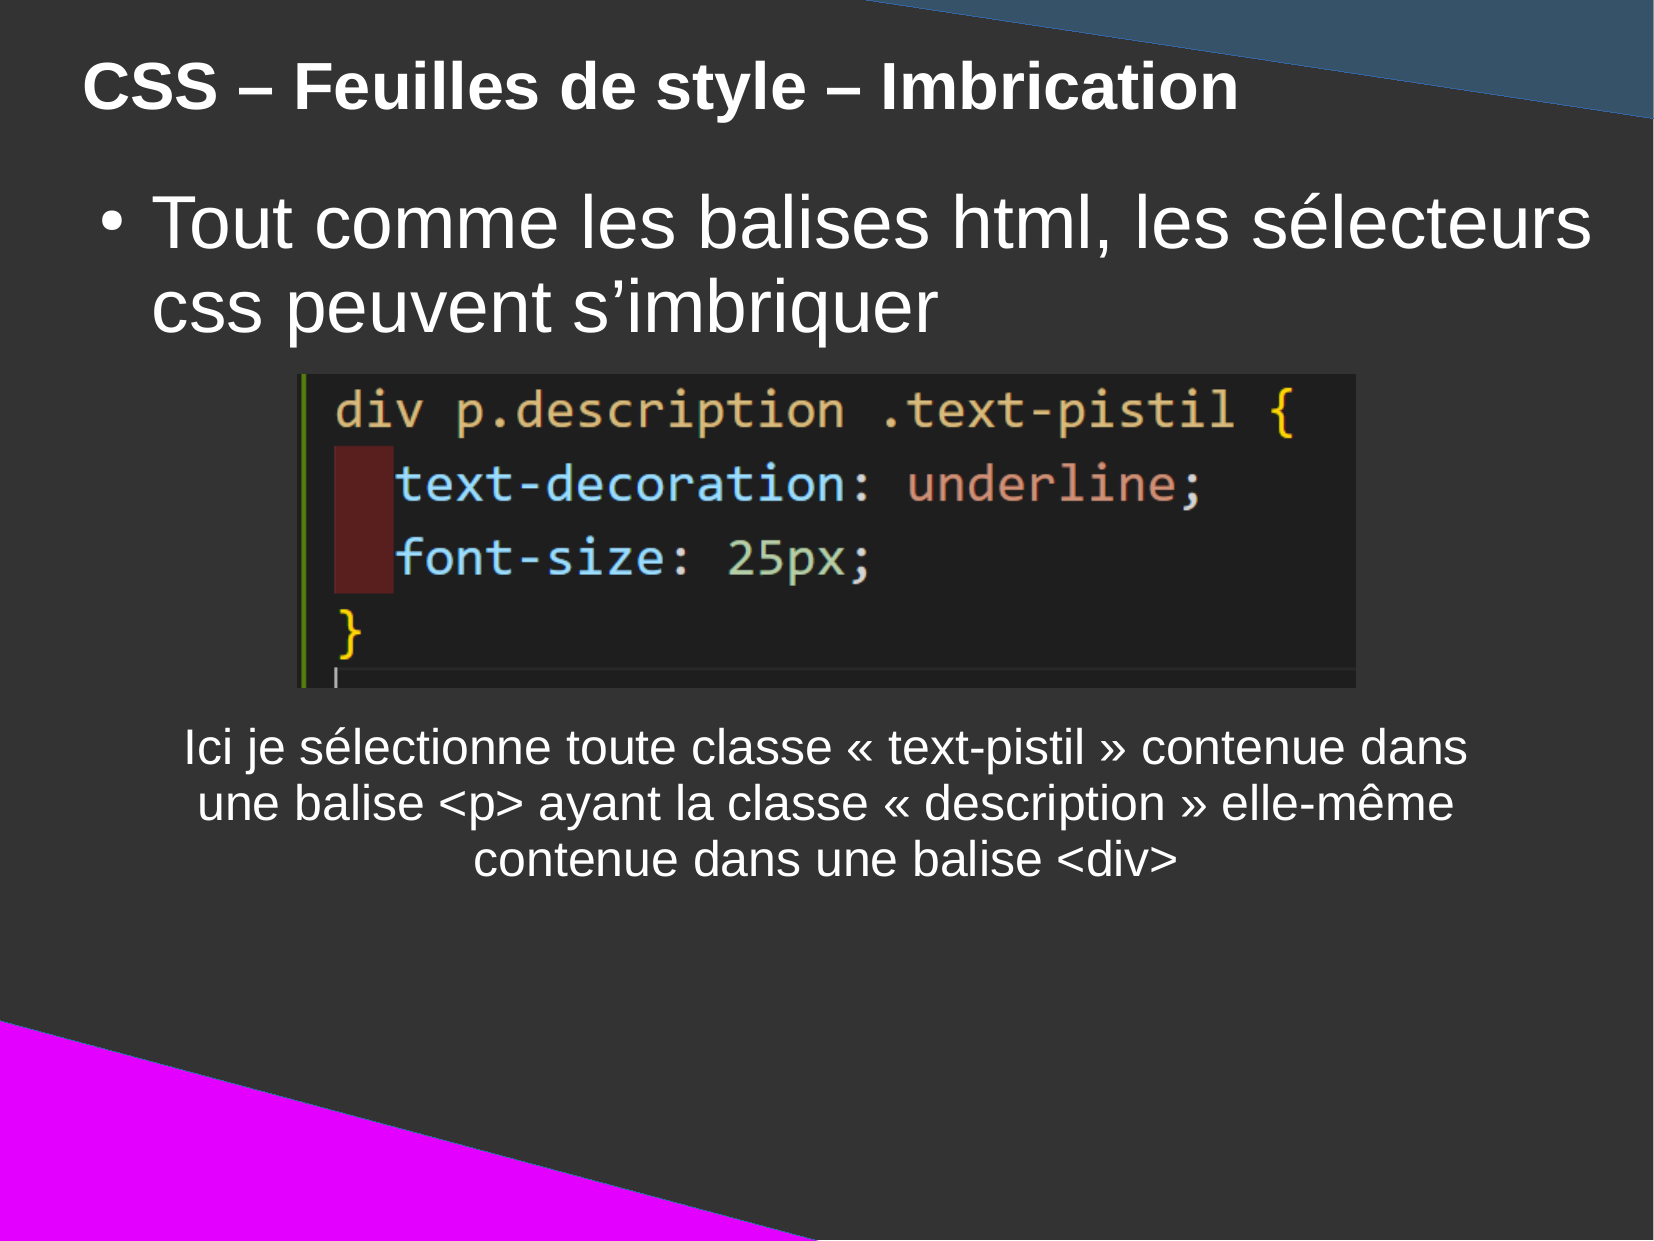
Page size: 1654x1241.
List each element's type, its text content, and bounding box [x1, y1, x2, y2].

picture [297, 374, 1356, 688]
text_box [0, 1020, 819, 1241]
list Tout comme les balises html, les sélecteurs css peuvent s’imbriquer [80, 180, 1605, 405]
text_box [866, 0, 1654, 119]
title CSS – Feuilles de style – Imbrication [82, 49, 1571, 162]
title Ici je sélectionne toute classe « text-pistil » contenue dans une balise <p> ayant la classe « description » elle-même contenue dans une balise <div> [159, 719, 1495, 943]
